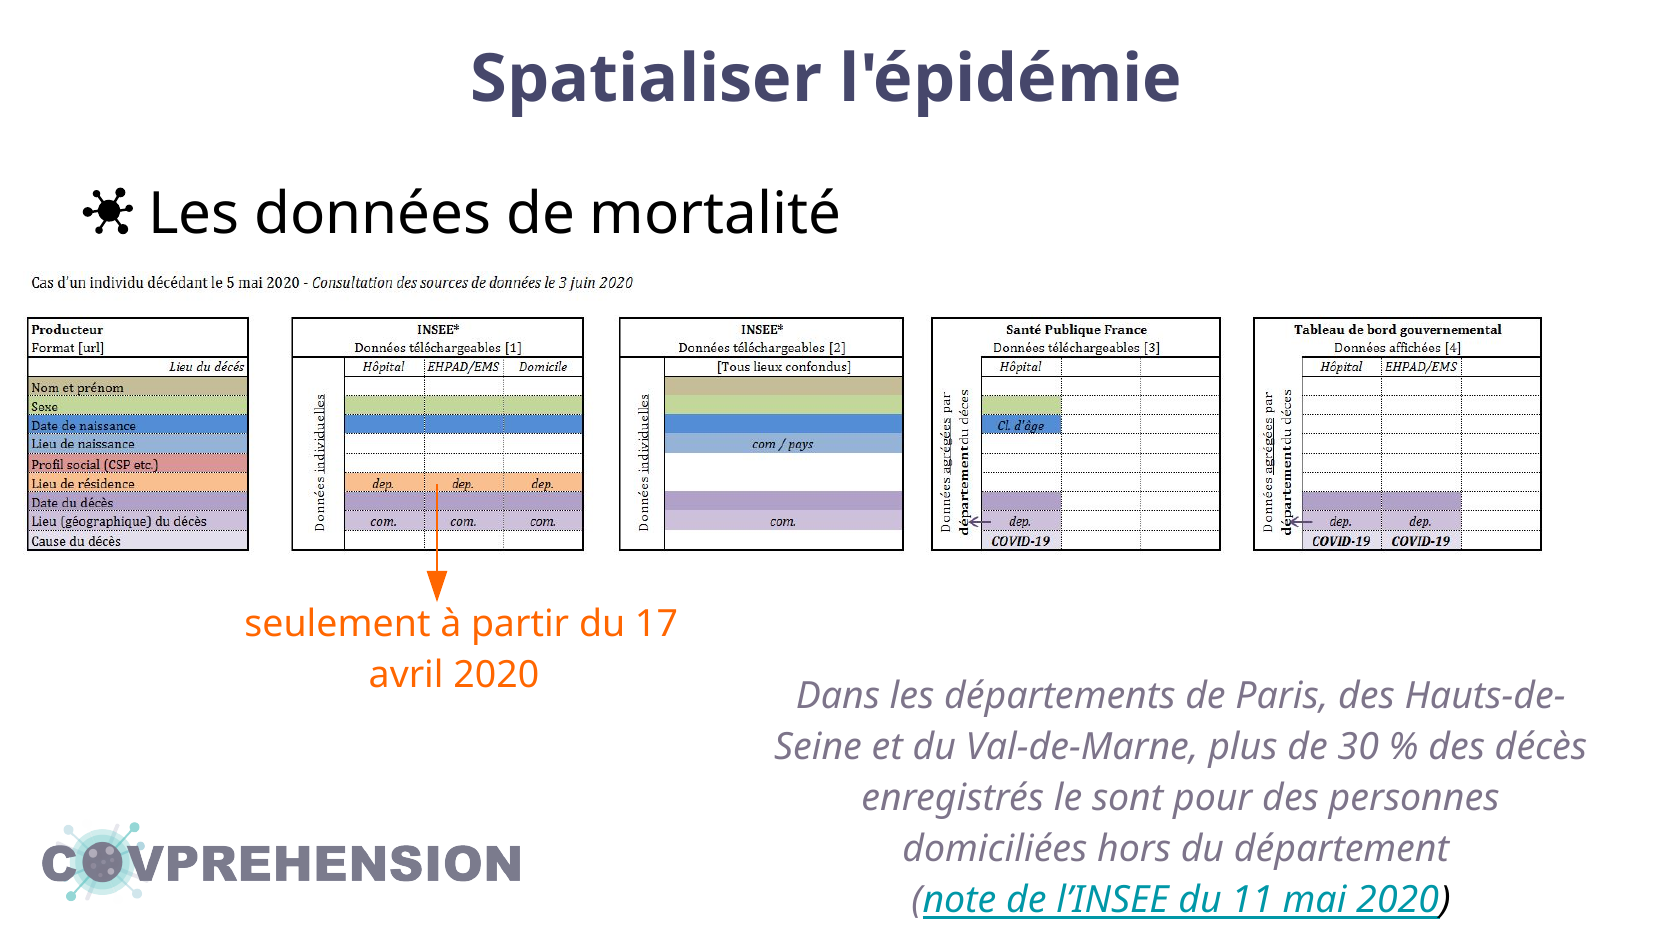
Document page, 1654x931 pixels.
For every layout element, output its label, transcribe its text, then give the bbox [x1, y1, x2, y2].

text_box Dans les départements de Paris, des Hauts-de-Seine et du Val-de-Marne, plus de 30 % des décès enregistrés le sont pour des personnes domiciliées hors du département (note de l’INSEE du 11 mai 2020) [755, 661, 1607, 917]
title Spatialiser l'épidémie [0, 23, 1654, 129]
list Les données de mortalité [82, 171, 1571, 798]
picture [23, 271, 82, 556]
